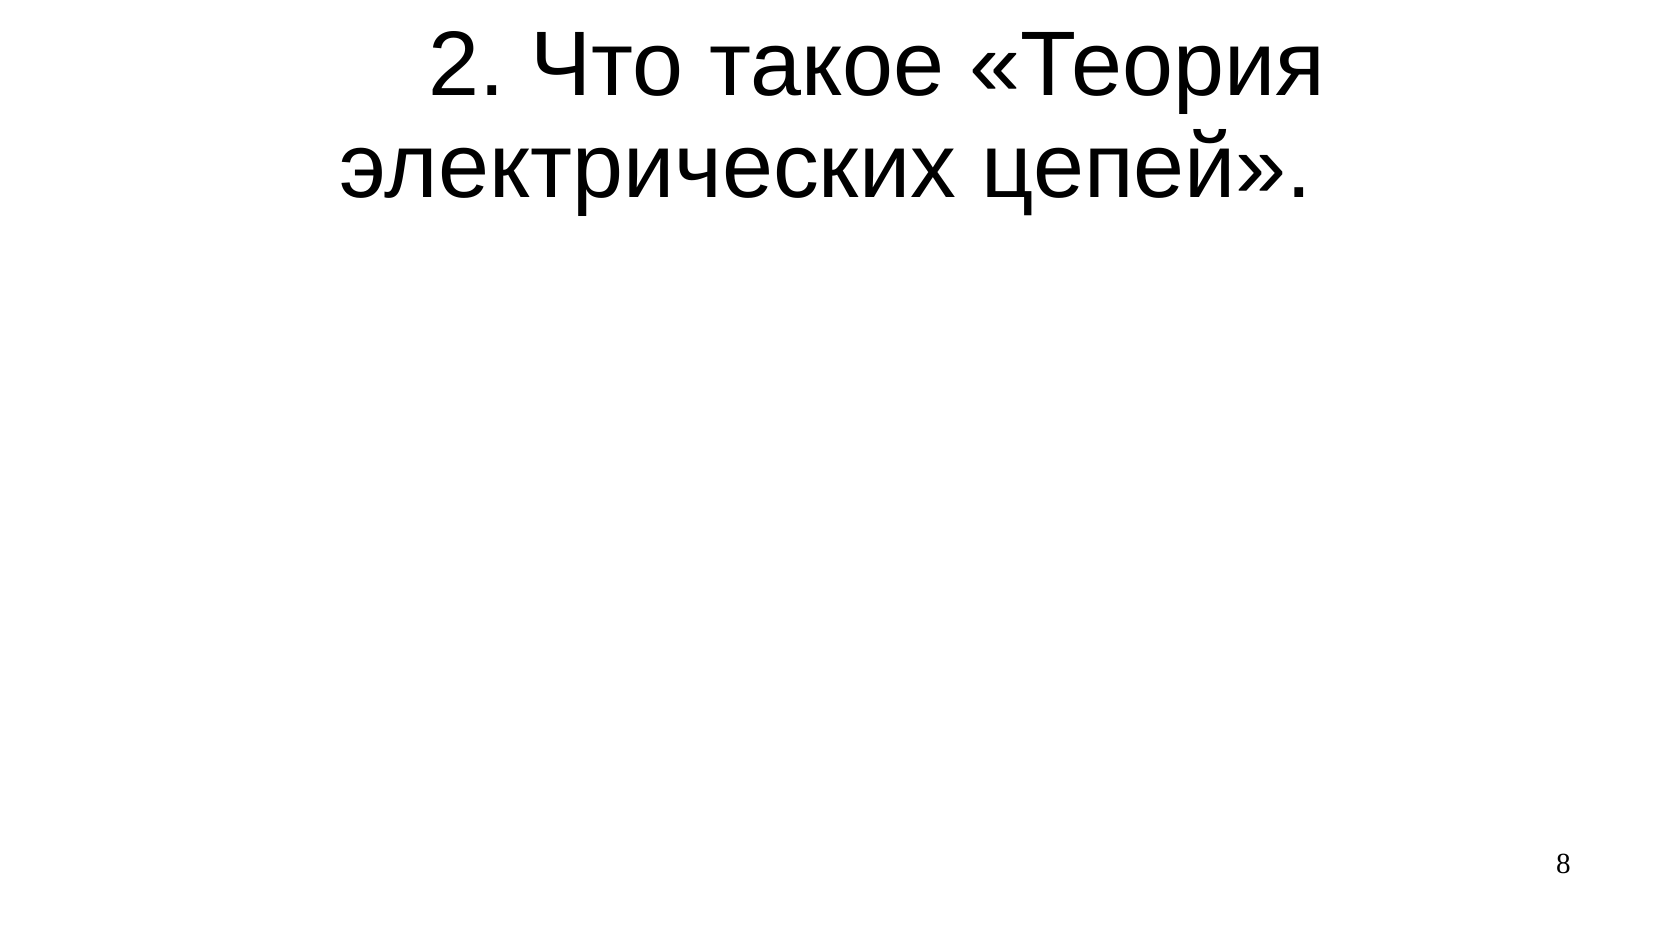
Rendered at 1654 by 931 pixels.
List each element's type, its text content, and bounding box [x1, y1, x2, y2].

title 2. Что такое «Теория электрических цепей». [82, 12, 1571, 218]
